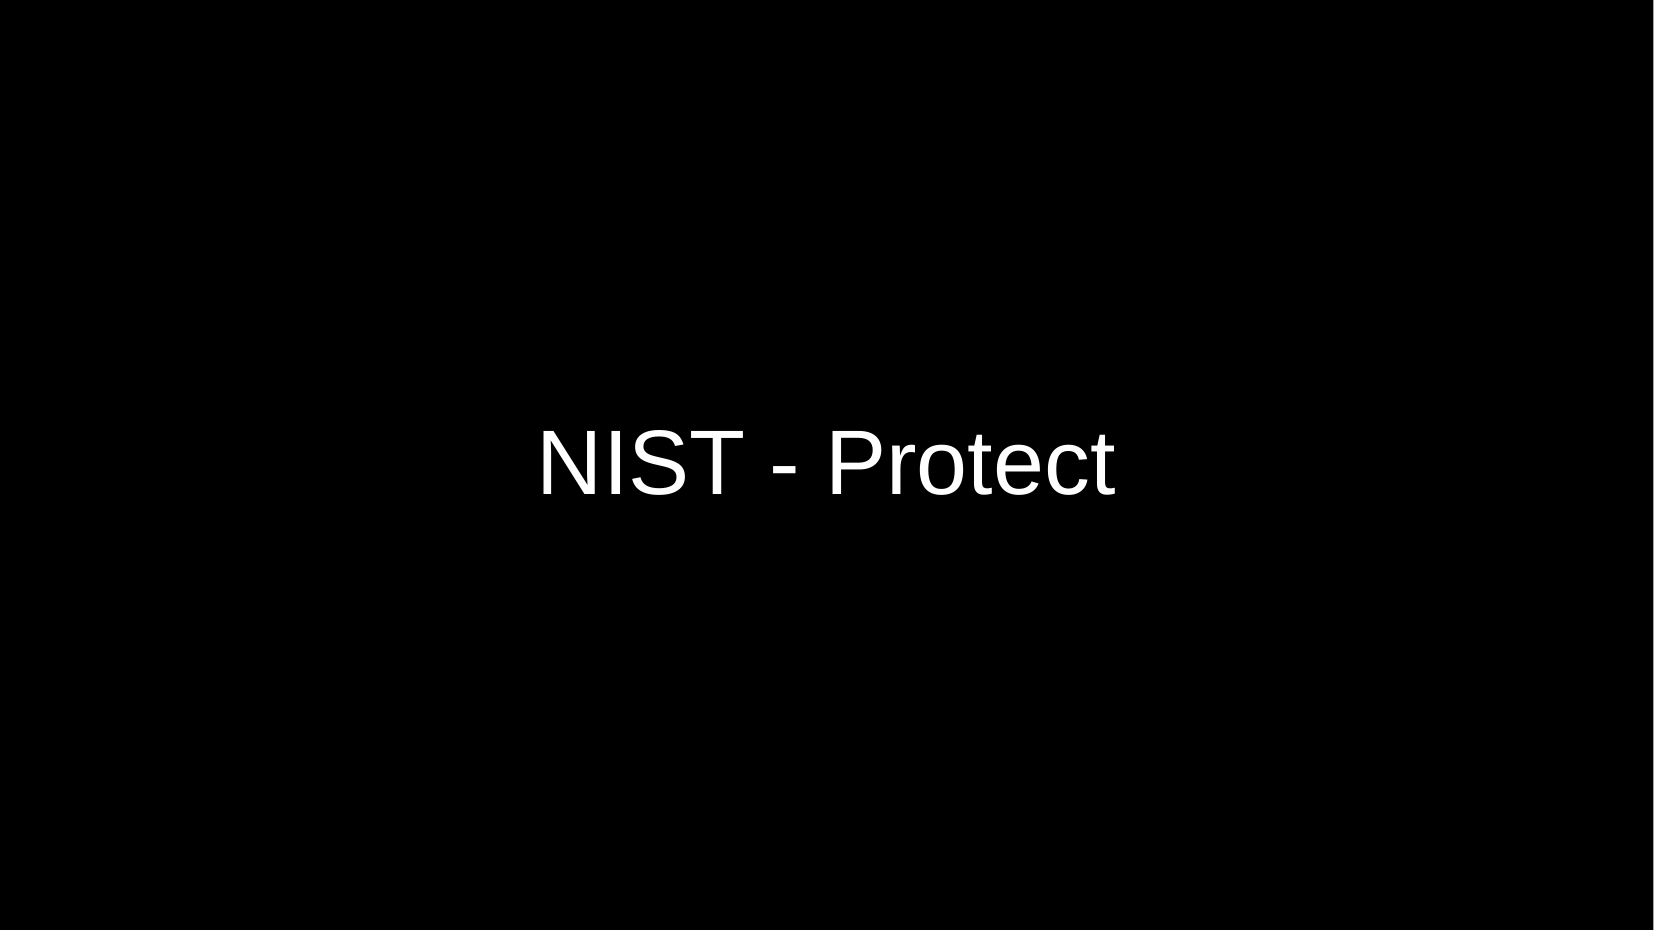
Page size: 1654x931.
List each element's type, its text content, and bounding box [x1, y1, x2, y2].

title NIST - Protect [82, 385, 1571, 541]
